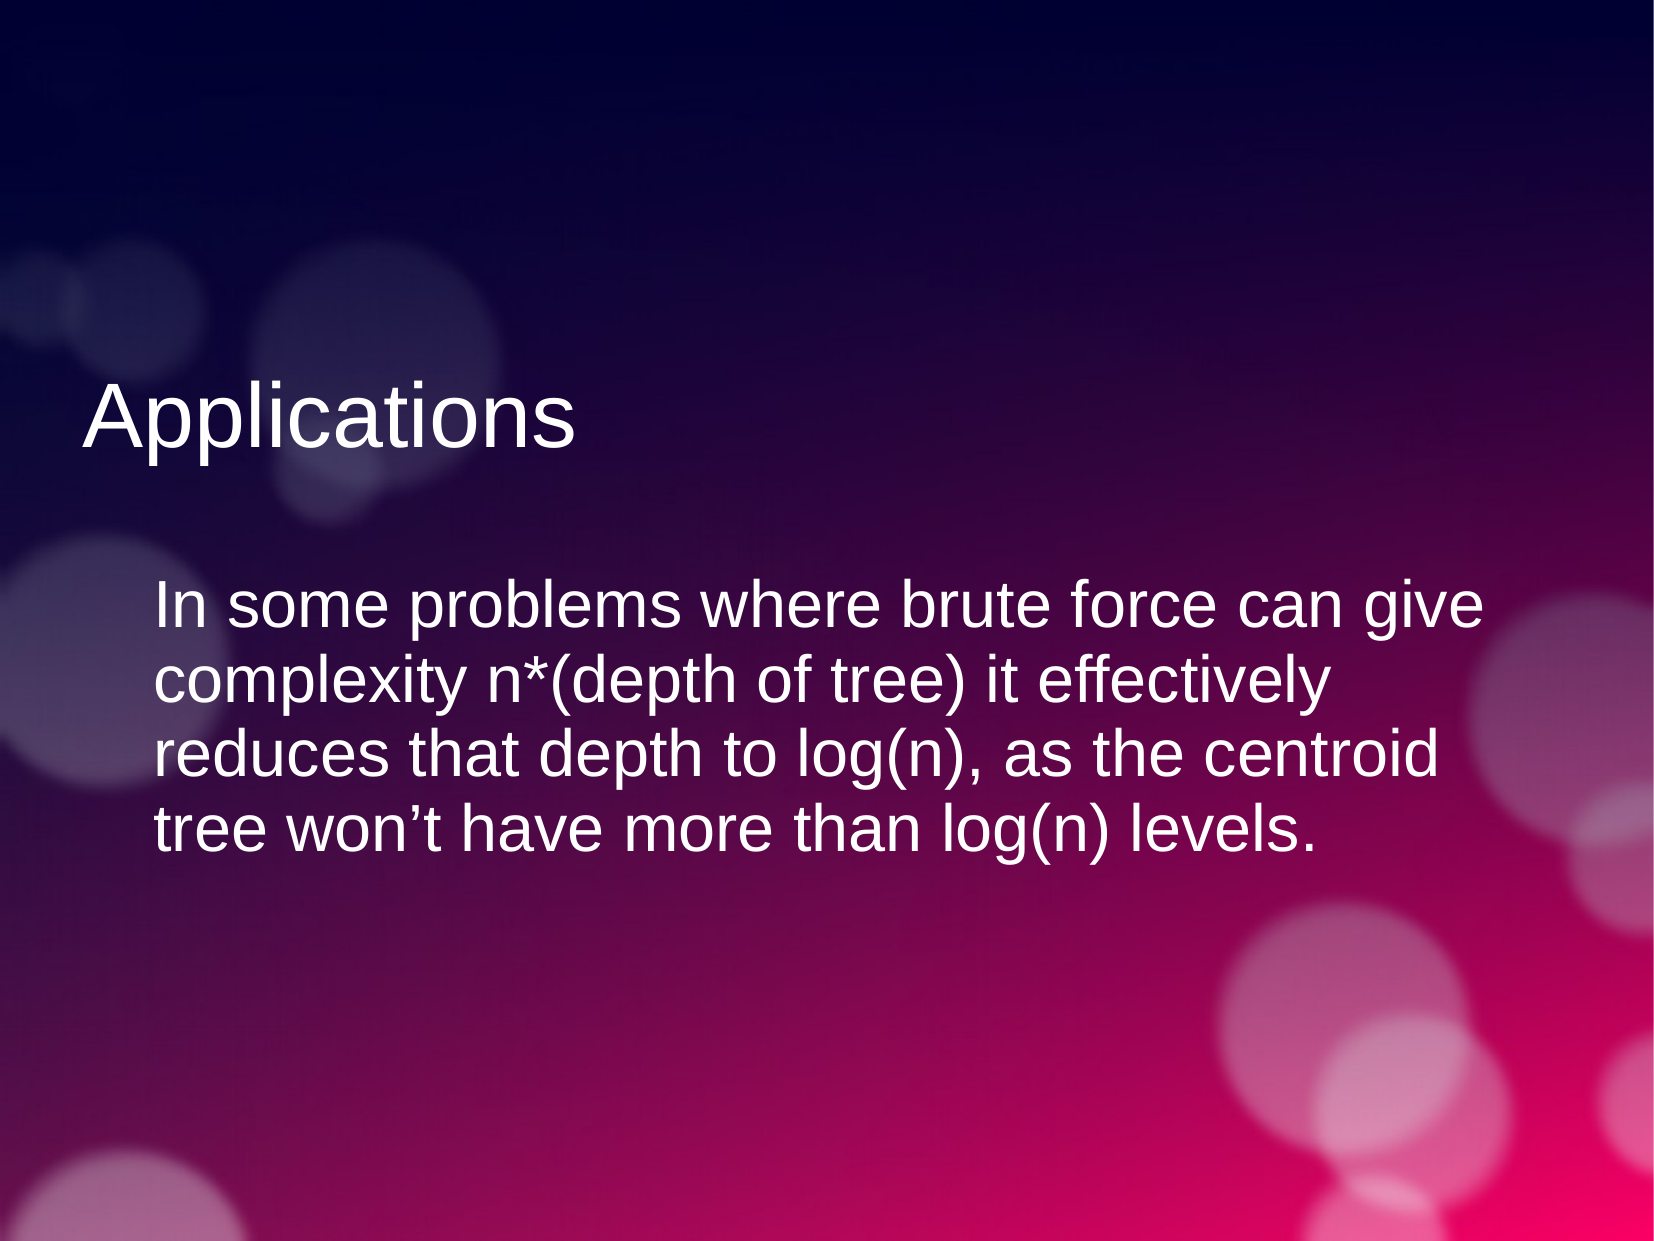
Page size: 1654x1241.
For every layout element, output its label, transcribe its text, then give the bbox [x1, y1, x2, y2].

list In some problems where brute force can give complexity n*(depth of tree) it effectively reduces that depth to log(n), as the centroid tree won’t have more than log(n) levels. [82, 566, 1571, 1010]
title Applications [82, 312, 1571, 520]
picture [0, 0, 1654, 1241]
